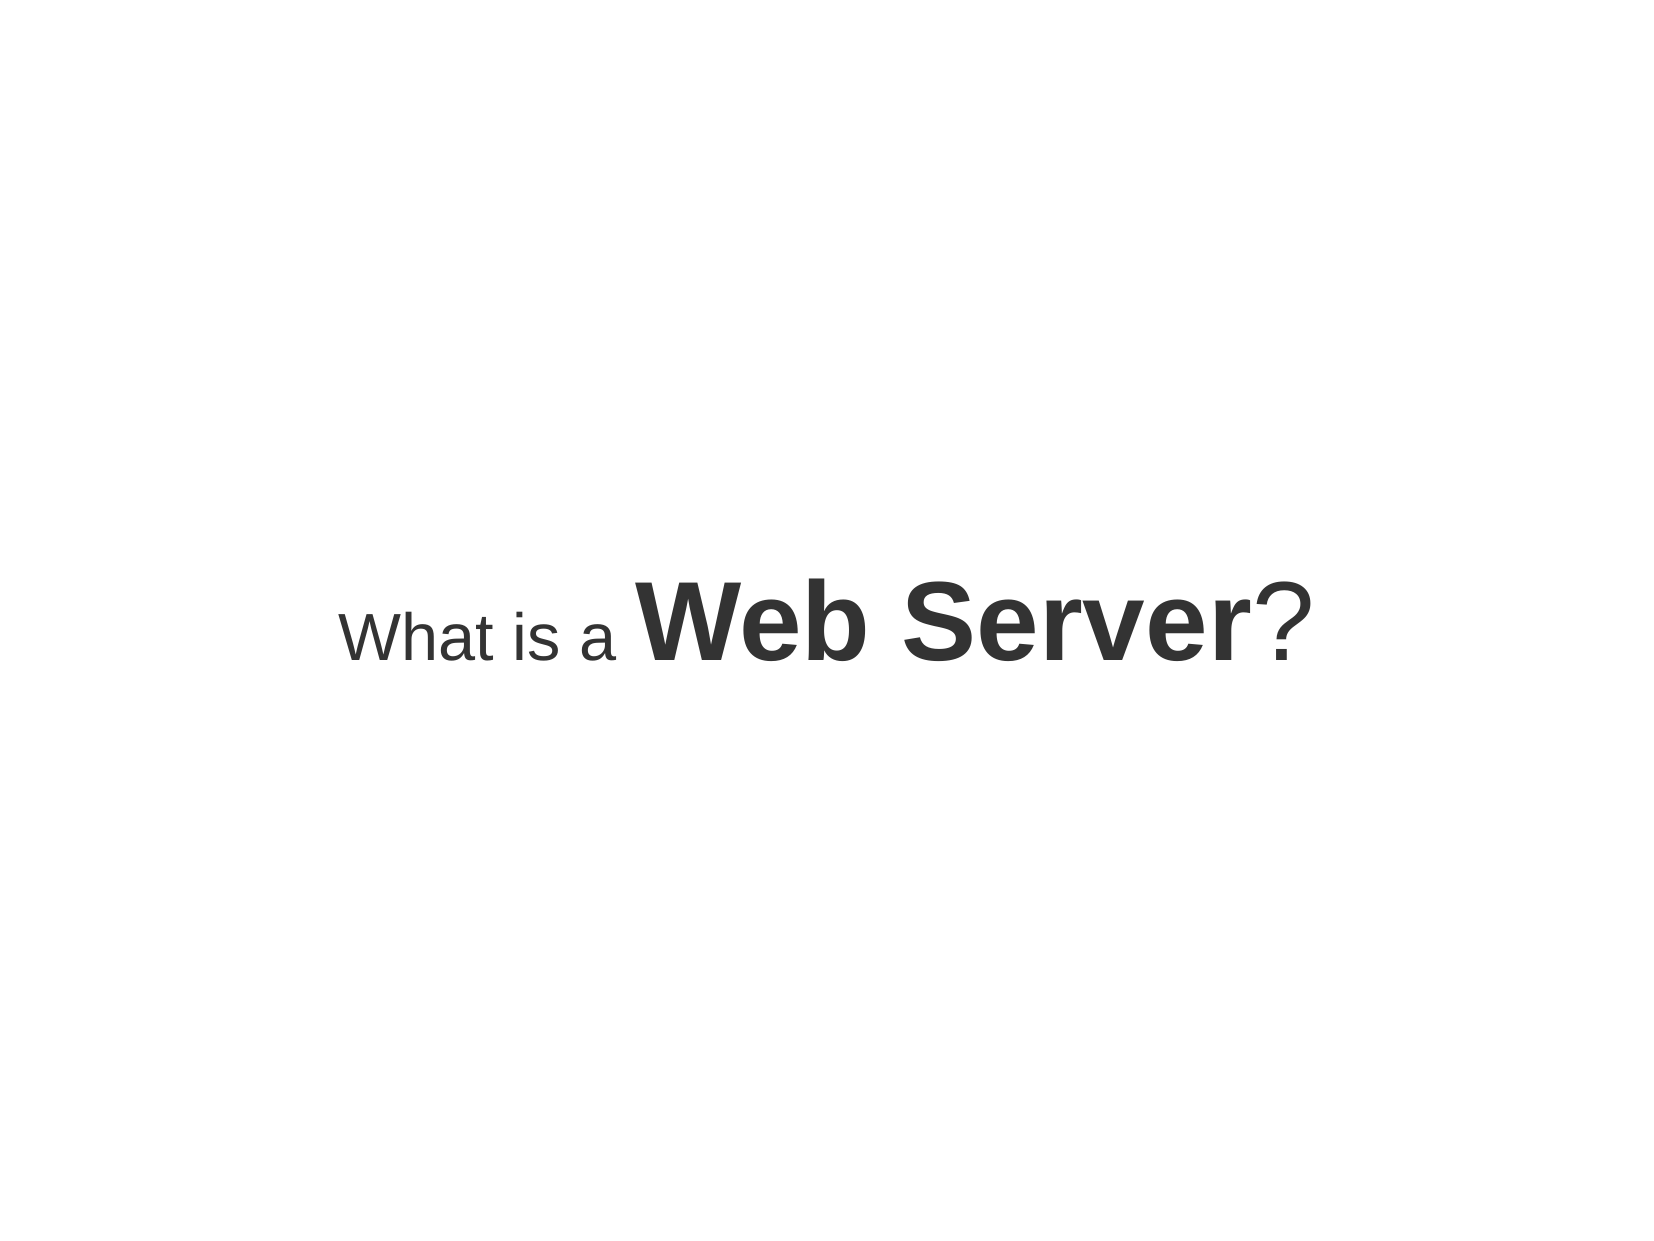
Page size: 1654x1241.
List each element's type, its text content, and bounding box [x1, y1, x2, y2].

subtitle What is a Web Server? [82, 49, 1571, 1193]
